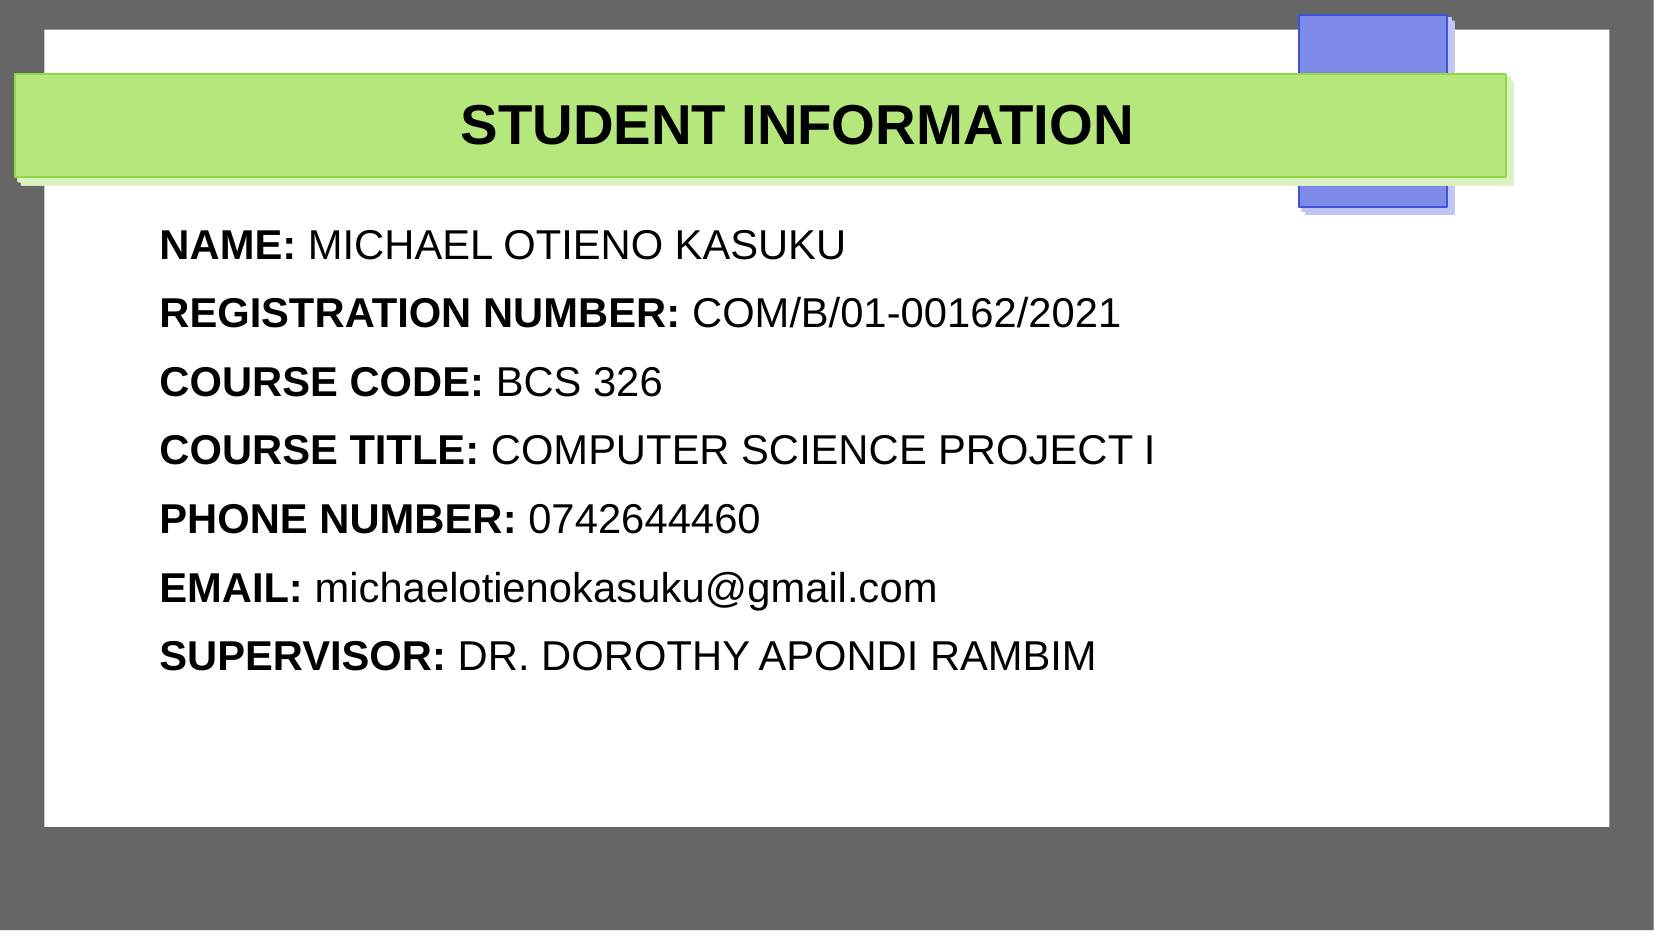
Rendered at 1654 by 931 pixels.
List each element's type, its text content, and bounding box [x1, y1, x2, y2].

title STUDENT INFORMATION [88, 73, 1506, 178]
list NAME: MICHAEL OTIENO KASUKU REGISTRATION NUMBER: COM/B/01-00162/2021 COURSE CODE: BCS 326 COURSE TITLE: COMPUTER SCIENCE PROJECT I PHONE NUMBER: 0742644460 EMAIL: michaelotienokasuku@gmail.com SUPERVISOR: DR. DOROTHY APONDI RAMBIM [88, 221, 1565, 813]
